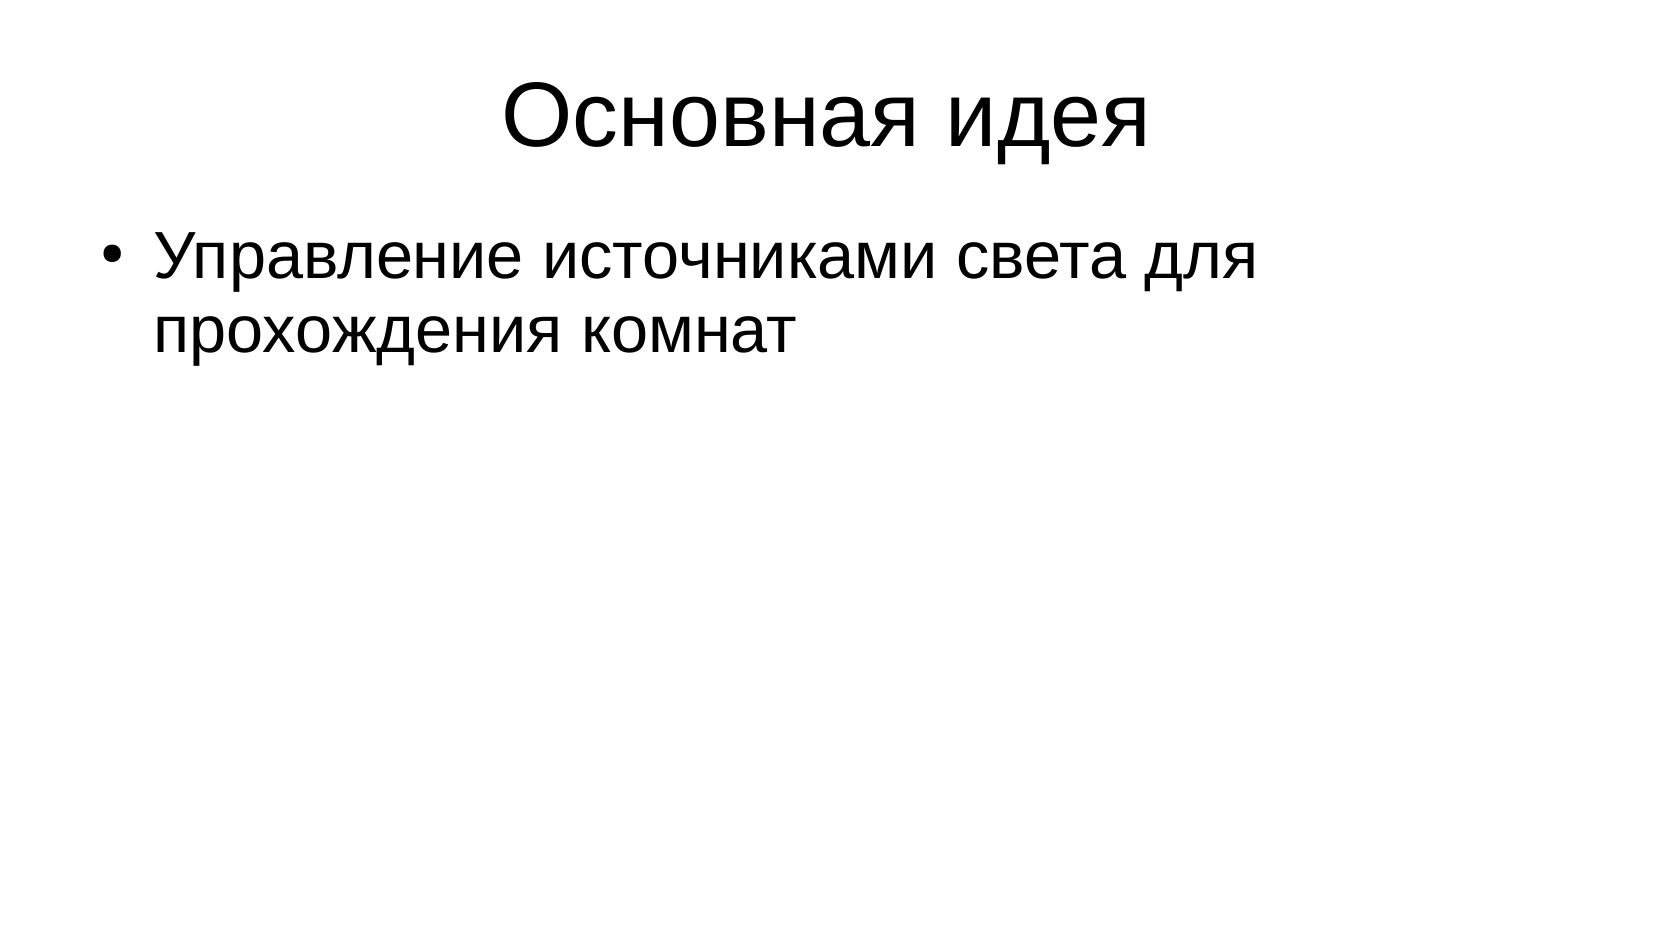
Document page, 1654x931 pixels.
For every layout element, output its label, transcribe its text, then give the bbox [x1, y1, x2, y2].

title Основная идея [82, 37, 1571, 193]
list Управление источниками света для прохождения комнат [82, 217, 1571, 758]
